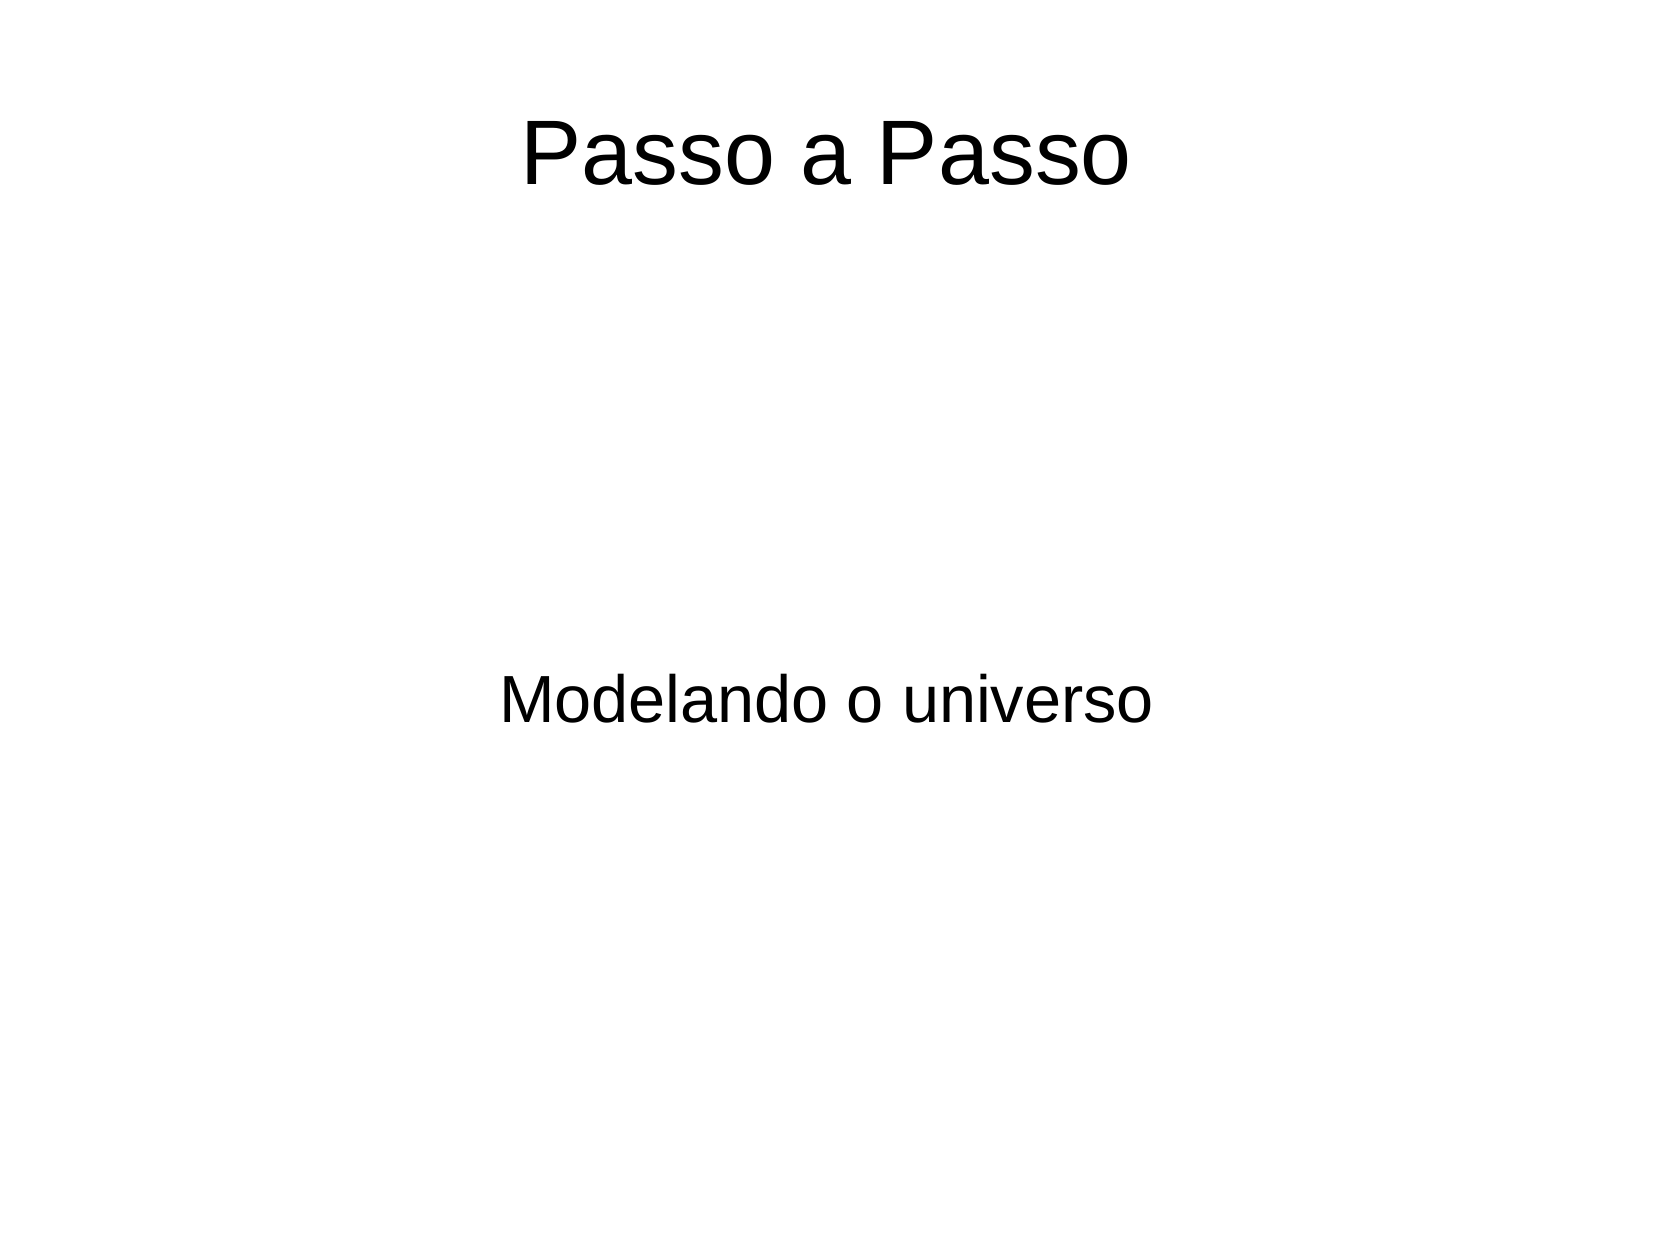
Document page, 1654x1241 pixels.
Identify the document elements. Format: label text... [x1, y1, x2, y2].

subtitle Modelando o universo [82, 297, 1571, 1102]
title Passo a Passo [82, 56, 1571, 250]
